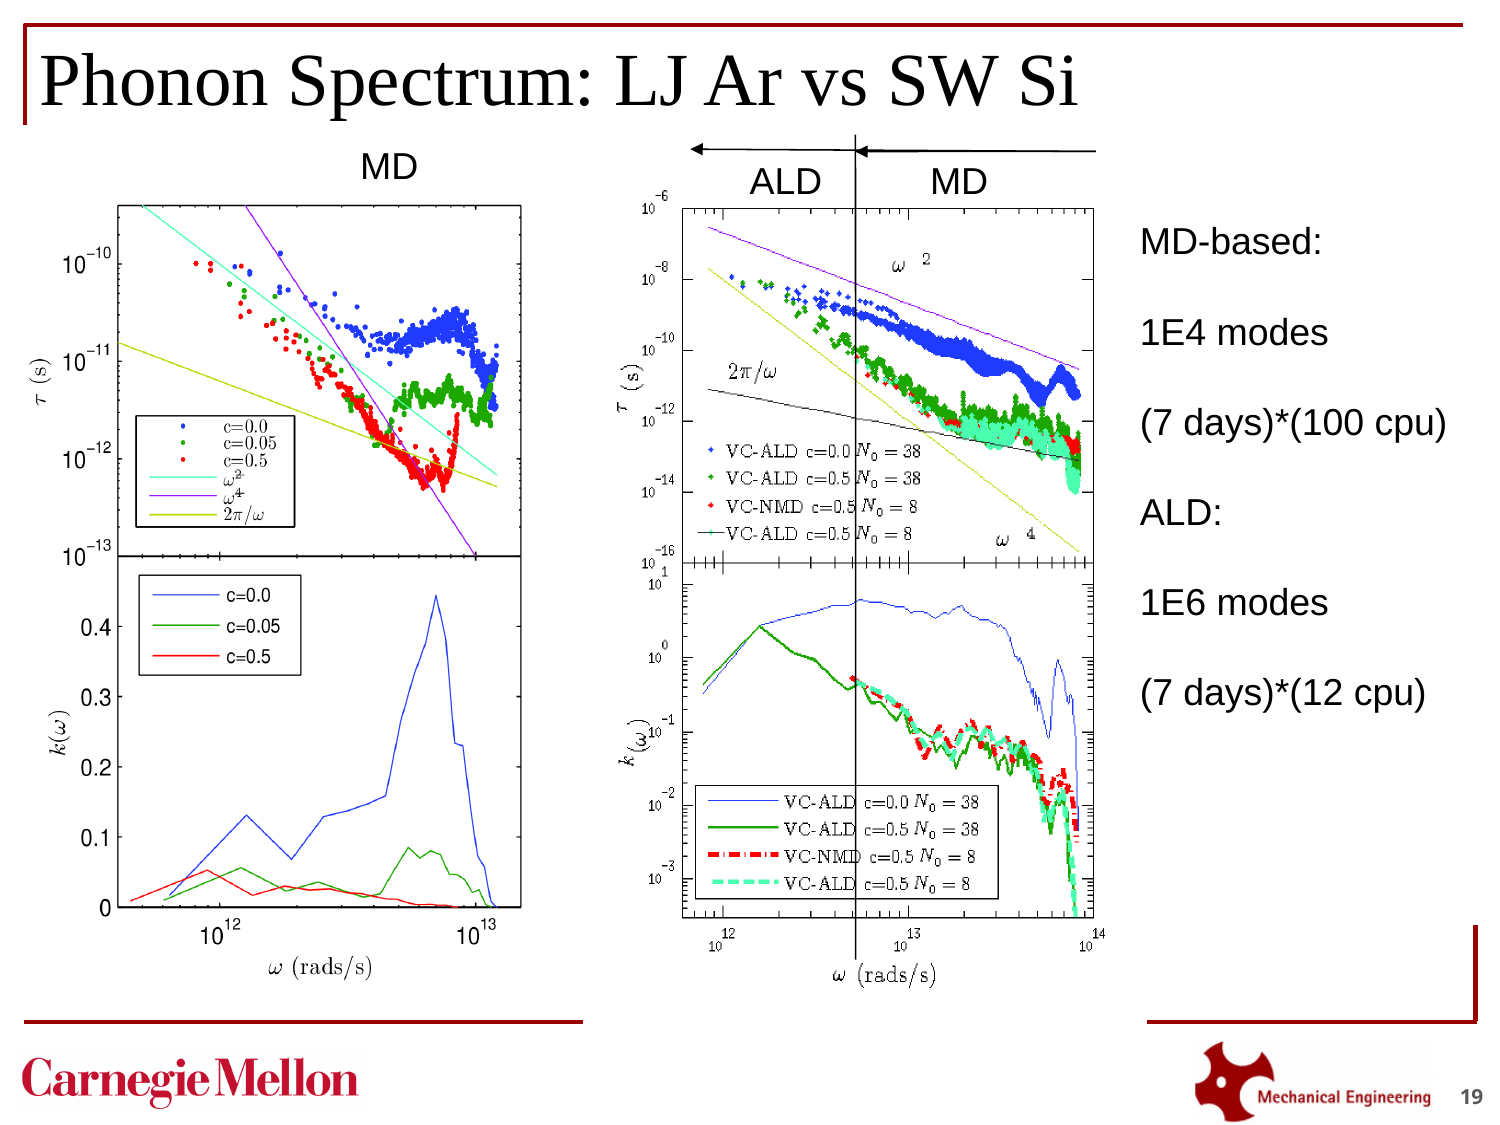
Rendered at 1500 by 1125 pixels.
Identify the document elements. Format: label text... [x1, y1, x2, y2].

title Phonon Spectrum: LJ Ar vs SW Si [24, 22, 1463, 128]
picture [21, 166, 581, 1014]
text_box MD-based: 1E4 modes (7 days)*(100 cpu) ALD: 1E6 modes (7 days)*(12 cpu) [1125, 210, 1500, 901]
text_box ALD [734, 151, 855, 210]
text_box MD [915, 153, 1036, 210]
picture [1192, 1034, 1438, 1125]
picture [583, 169, 1150, 1025]
picture [16, 1050, 366, 1110]
text_box MD [345, 134, 466, 195]
